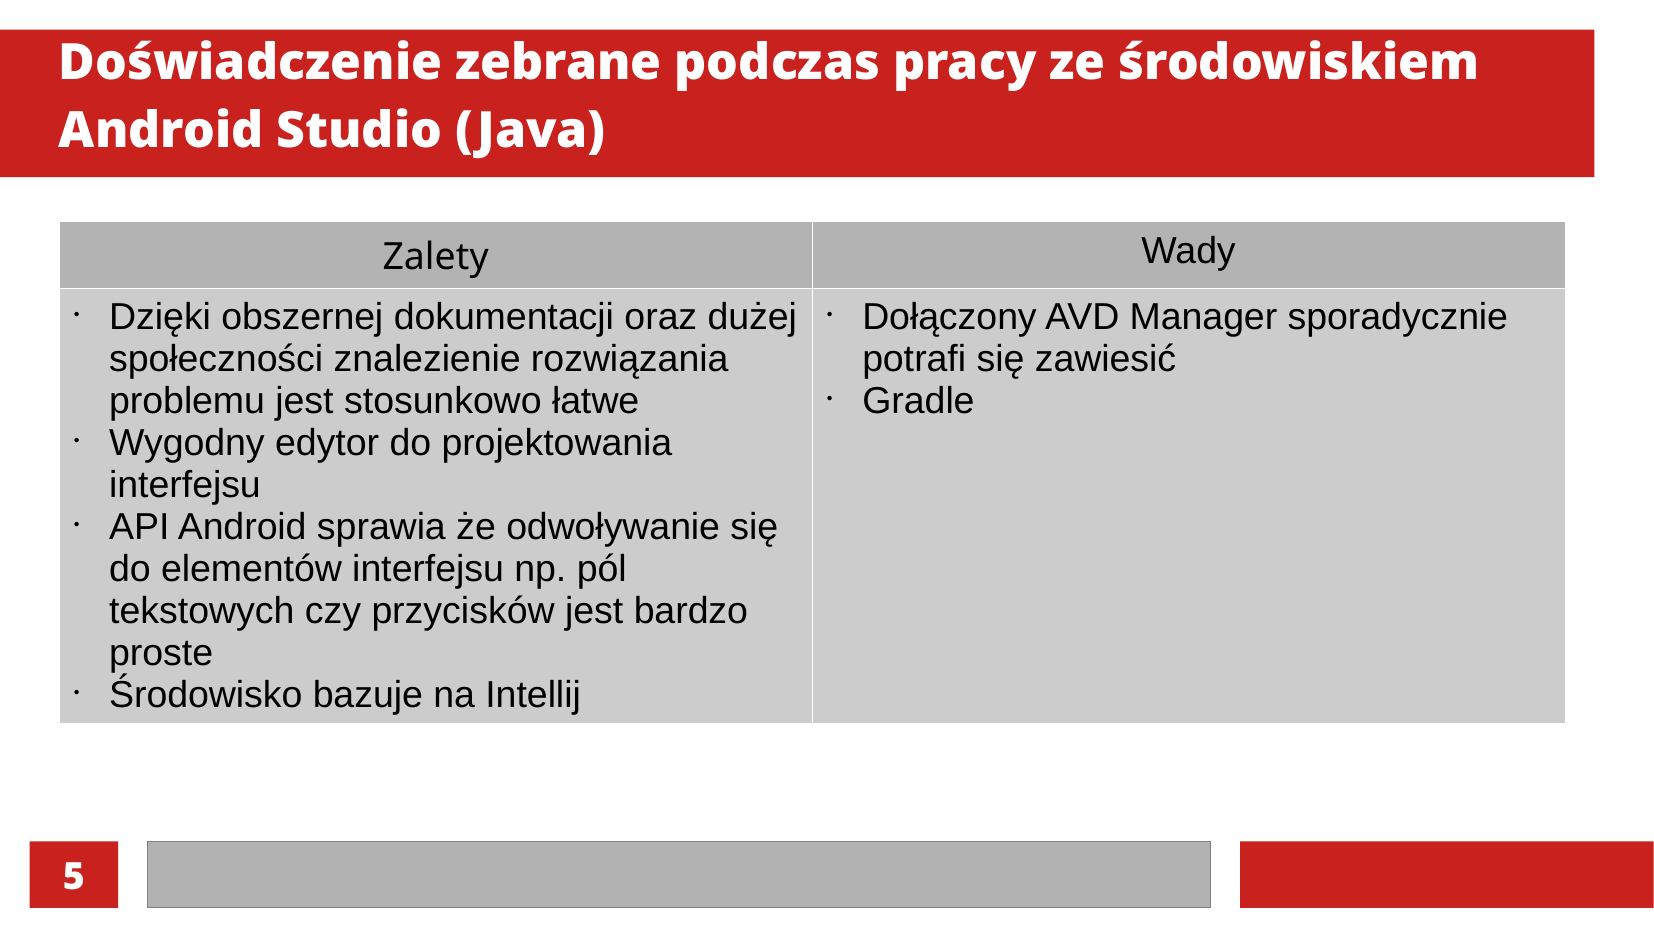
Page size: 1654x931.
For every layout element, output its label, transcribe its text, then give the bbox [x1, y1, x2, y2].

table_cell Dołączony AVD Manager sporadycznie potrafi się zawiesić Gradle [813, 289, 1565, 723]
title Doświadczenie zebrane podczas pracy ze środowiskiem Android Studio (Java) [59, 44, 1595, 163]
table_header Wady [813, 222, 1565, 288]
table_cell Dzięki obszernej dokumentacji oraz dużej społeczności znalezienie rozwiązania problemu jest stosunkowo łatwe Wygodny edytor do projektowania interfejsu API Android sprawia że odwoływanie się do elementów interfejsu np. pól tekstowych czy przycisków jest bardzo proste Środowisko bazuje na Intellij [60, 289, 812, 723]
table_header Zalety [60, 222, 812, 288]
